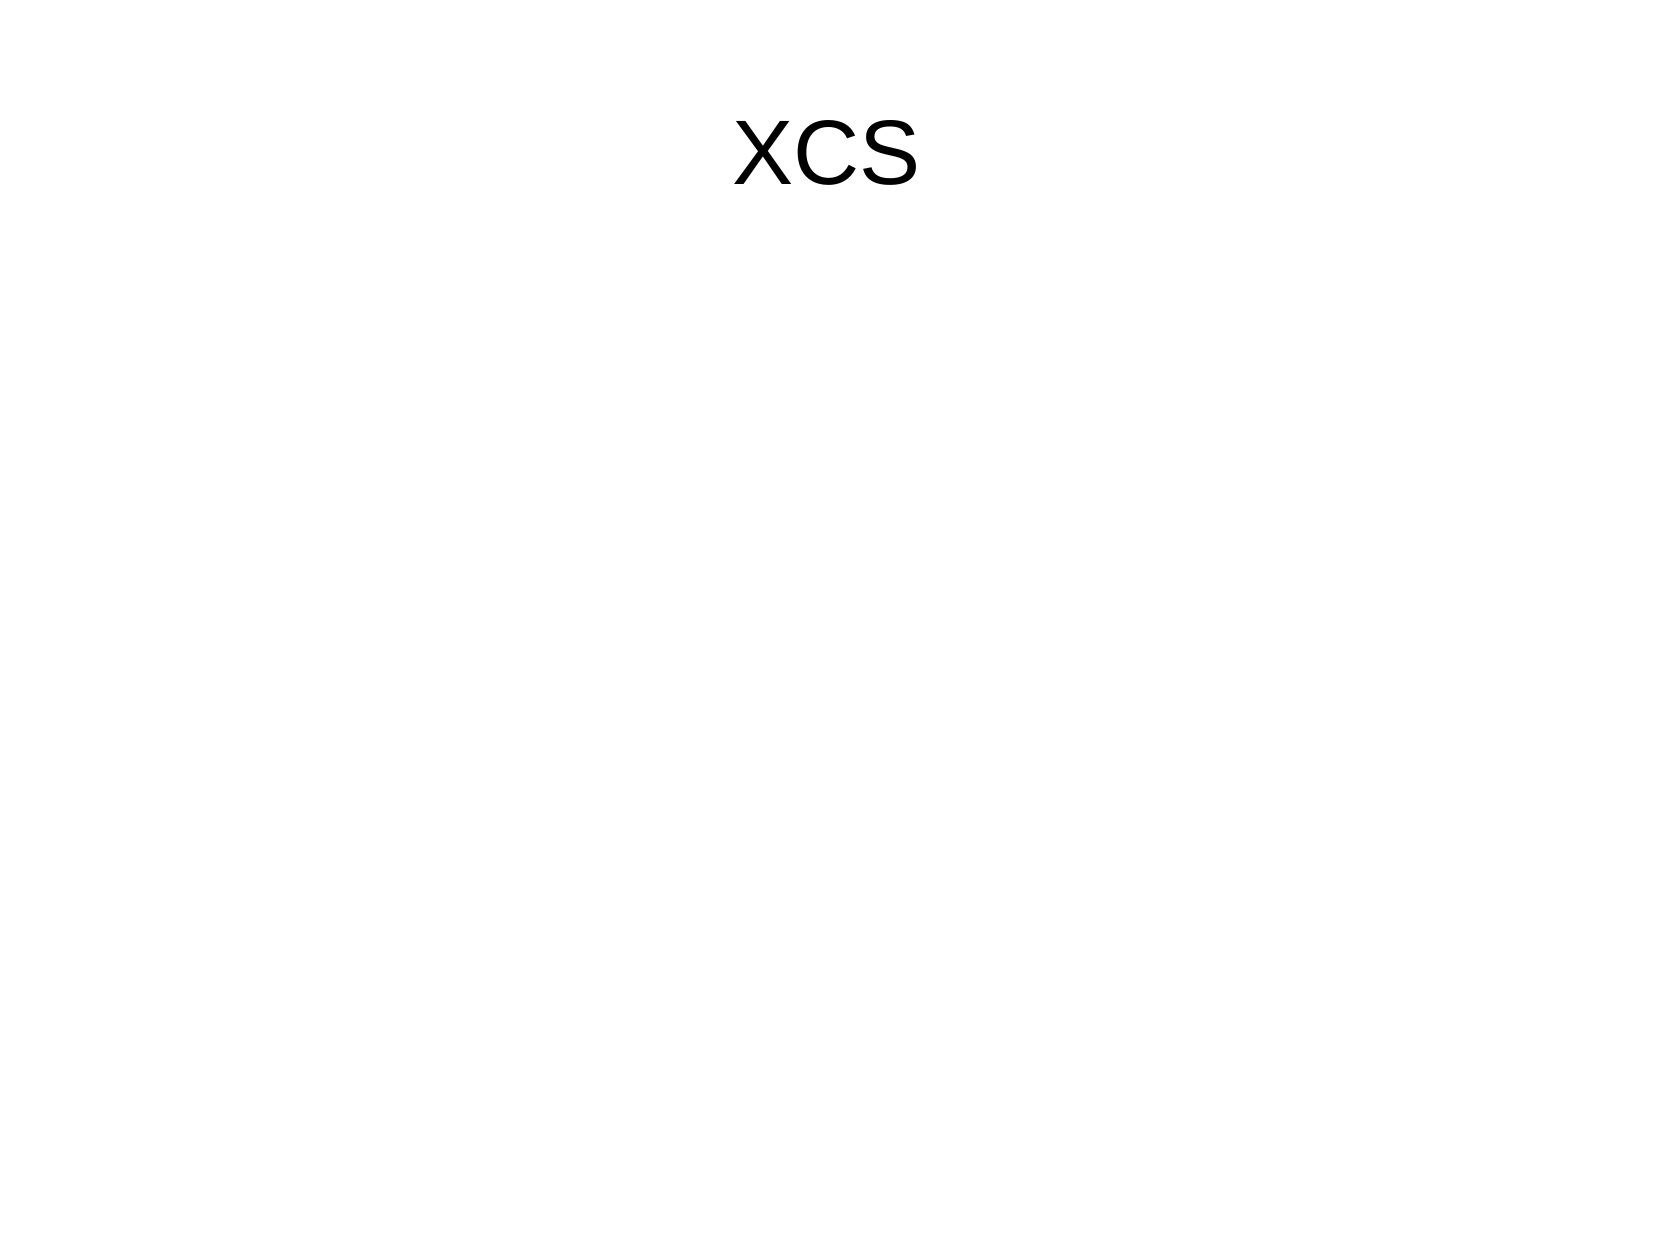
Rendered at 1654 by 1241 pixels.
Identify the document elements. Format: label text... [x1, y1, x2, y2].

title XCS [82, 56, 1571, 250]
